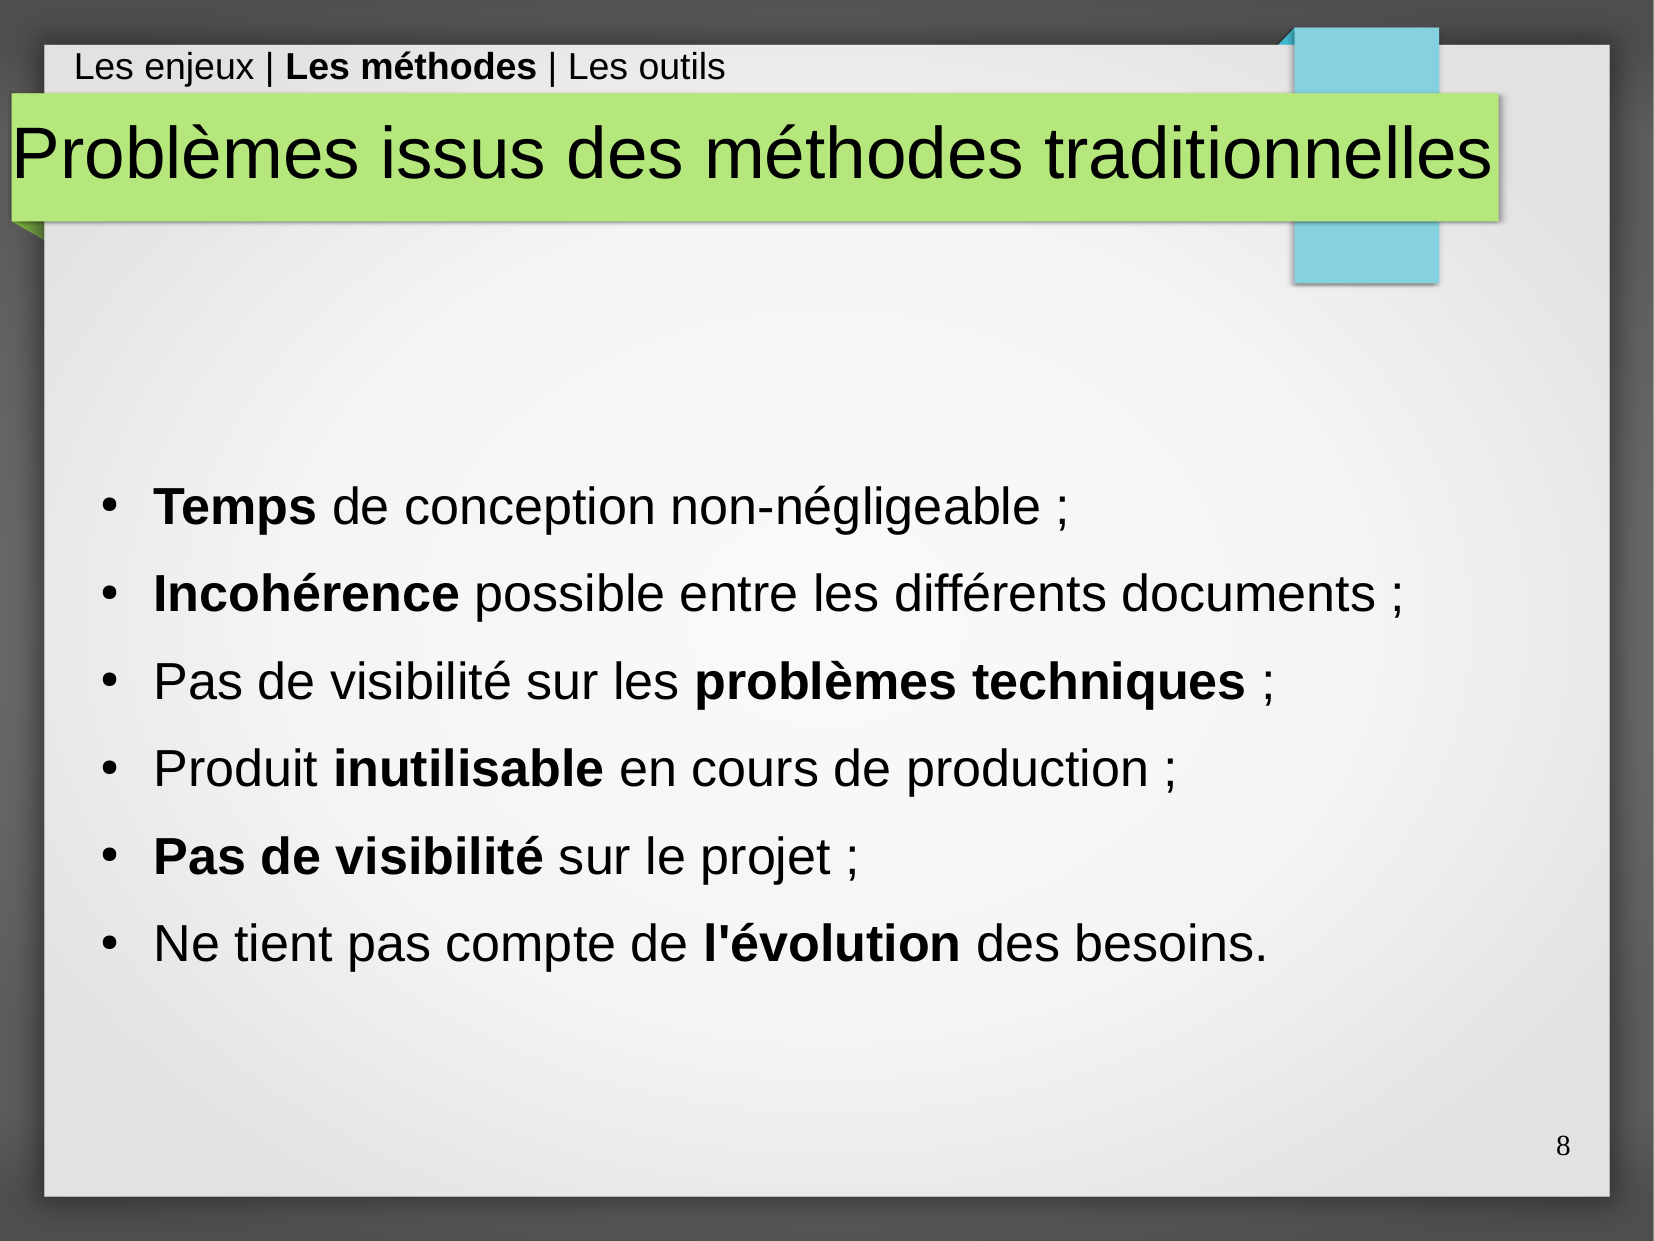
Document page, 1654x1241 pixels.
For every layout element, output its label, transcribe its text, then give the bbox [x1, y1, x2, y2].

list Temps de conception non-négligeable ; Incohérence possible entre les différents documents ; Pas de visibilité sur les problèmes techniques ; Produit inutilisable en cours de production ; Pas de visibilité sur le projet ; Ne tient pas compte de l'évolution des besoins. [82, 389, 1595, 1015]
title Problèmes issus des méthodes traditionnelles [11, 94, 1560, 213]
text_box Les enjeux | Les méthodes | Les outils [59, 37, 815, 95]
picture [0, 0, 1654, 1241]
